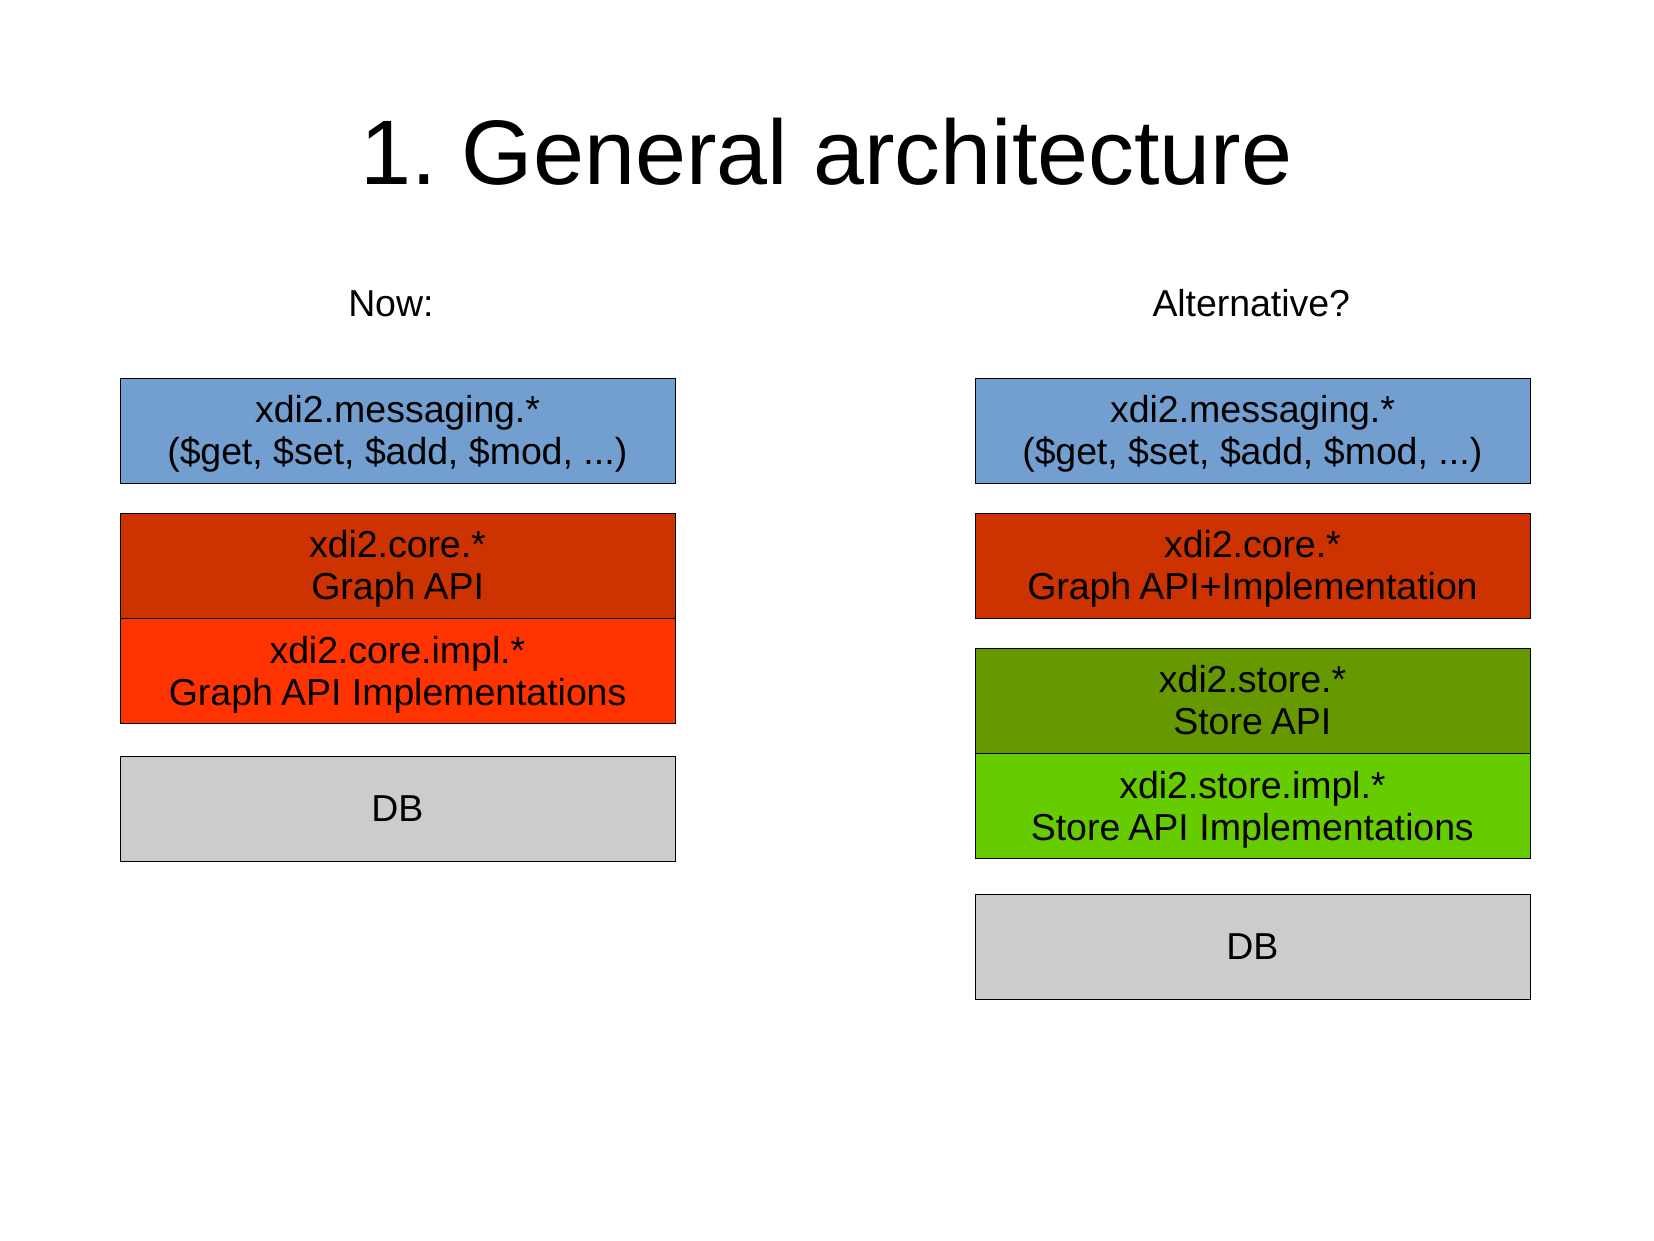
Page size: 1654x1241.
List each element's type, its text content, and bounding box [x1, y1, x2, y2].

text_box Now: [333, 274, 448, 332]
text_box xdi2.messaging.* ($get, $set, $add, $mod, ...) [975, 378, 1531, 484]
text_box Alternative? [1137, 274, 1365, 332]
text_box DB [975, 894, 1531, 1000]
text_box xdi2.store.impl.* Store API Implementations [975, 753, 1531, 859]
text_box xdi2.core.* Graph API [120, 513, 676, 618]
text_box DB [120, 756, 676, 862]
text_box xdi2.messaging.* ($get, $set, $add, $mod, ...) [120, 378, 676, 484]
text_box xdi2.core.* Graph API+Implementation [975, 513, 1531, 619]
title 1. General architecture [82, 49, 1571, 257]
text_box xdi2.store.* Store API [975, 648, 1531, 753]
text_box xdi2.core.impl.* Graph API Implementations [120, 618, 676, 724]
